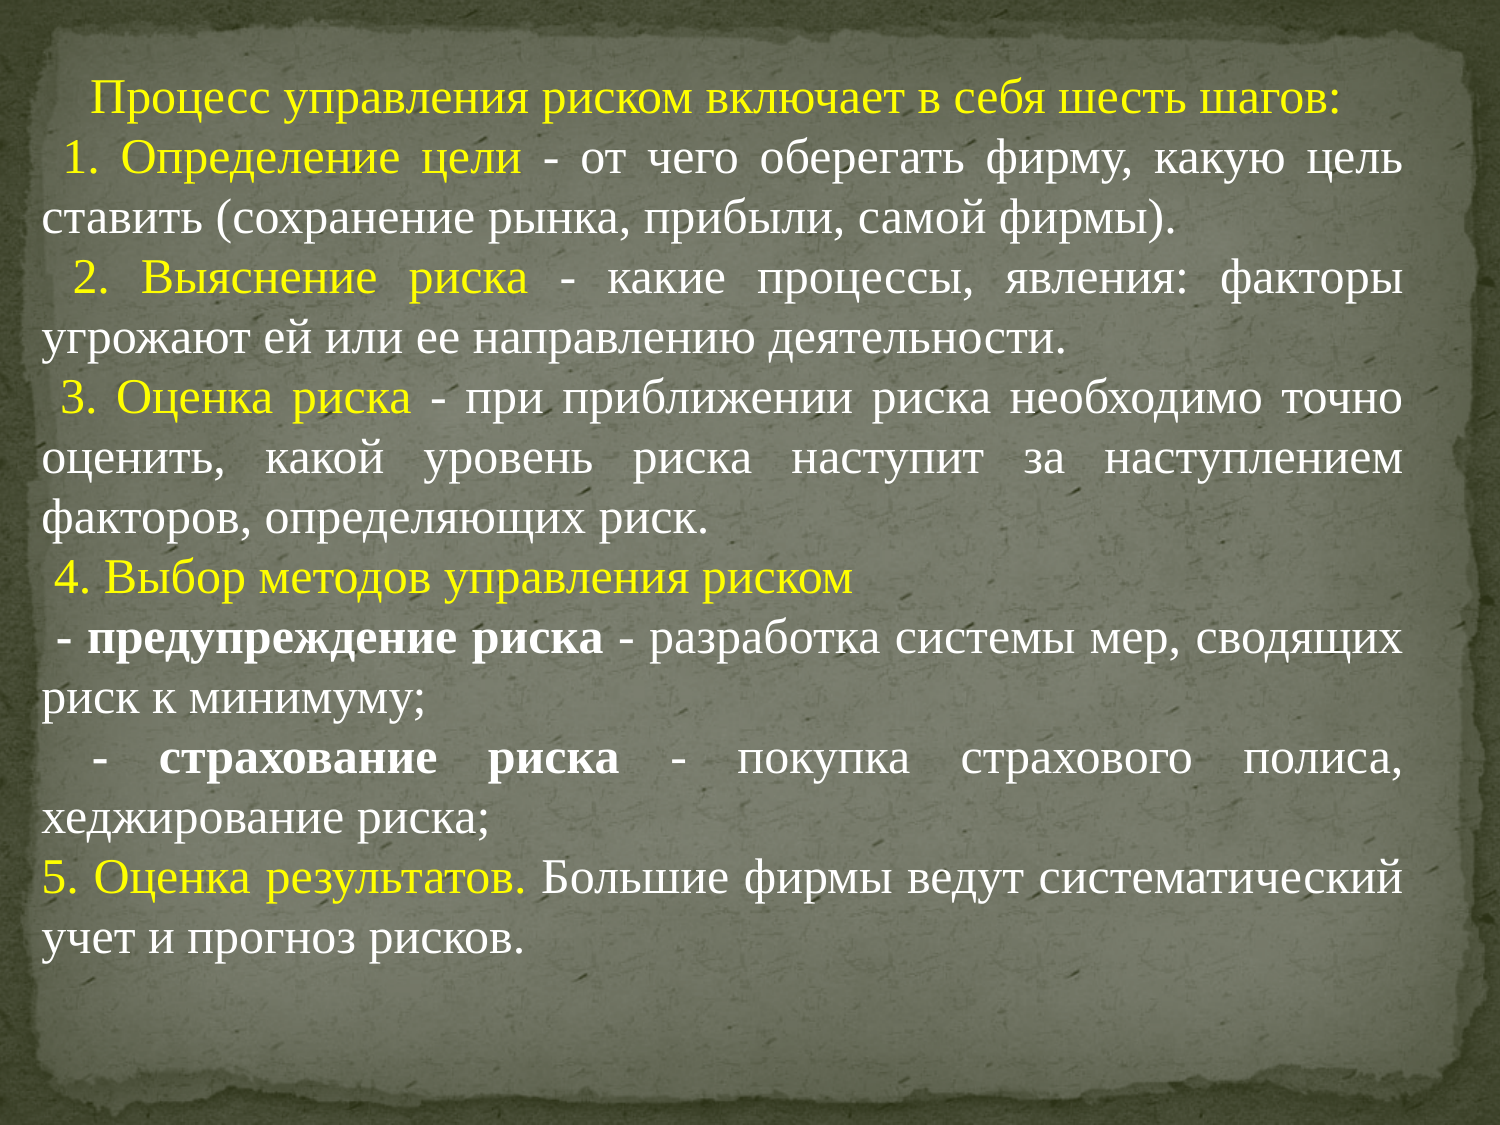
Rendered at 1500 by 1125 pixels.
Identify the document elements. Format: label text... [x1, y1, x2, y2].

text_box Процесс управления риском включает в себя шесть шагов: 1. Определение цели - от чего оберегать фирму, какую цель ставить (сохранение рынка, прибыли, самой фирмы). 2. Выяснение риска - какие процессы, явления: факторы угрожают ей или ее направлению деятельности. 3. Оценка риска - при приближении риска необходимо точно оценить, какой уровень риска наступит за наступлением факторов, определяющих риск. 4. Выбор методов управления риском - предупреждение риска - разработка системы мер, сводящих риск к минимуму; - страхование риска - покупка страхового полиса, хеджирование риска; 5. Оценка результатов. Большие фирмы ведут систематический учет и прогноз рисков. [26, 56, 1462, 971]
